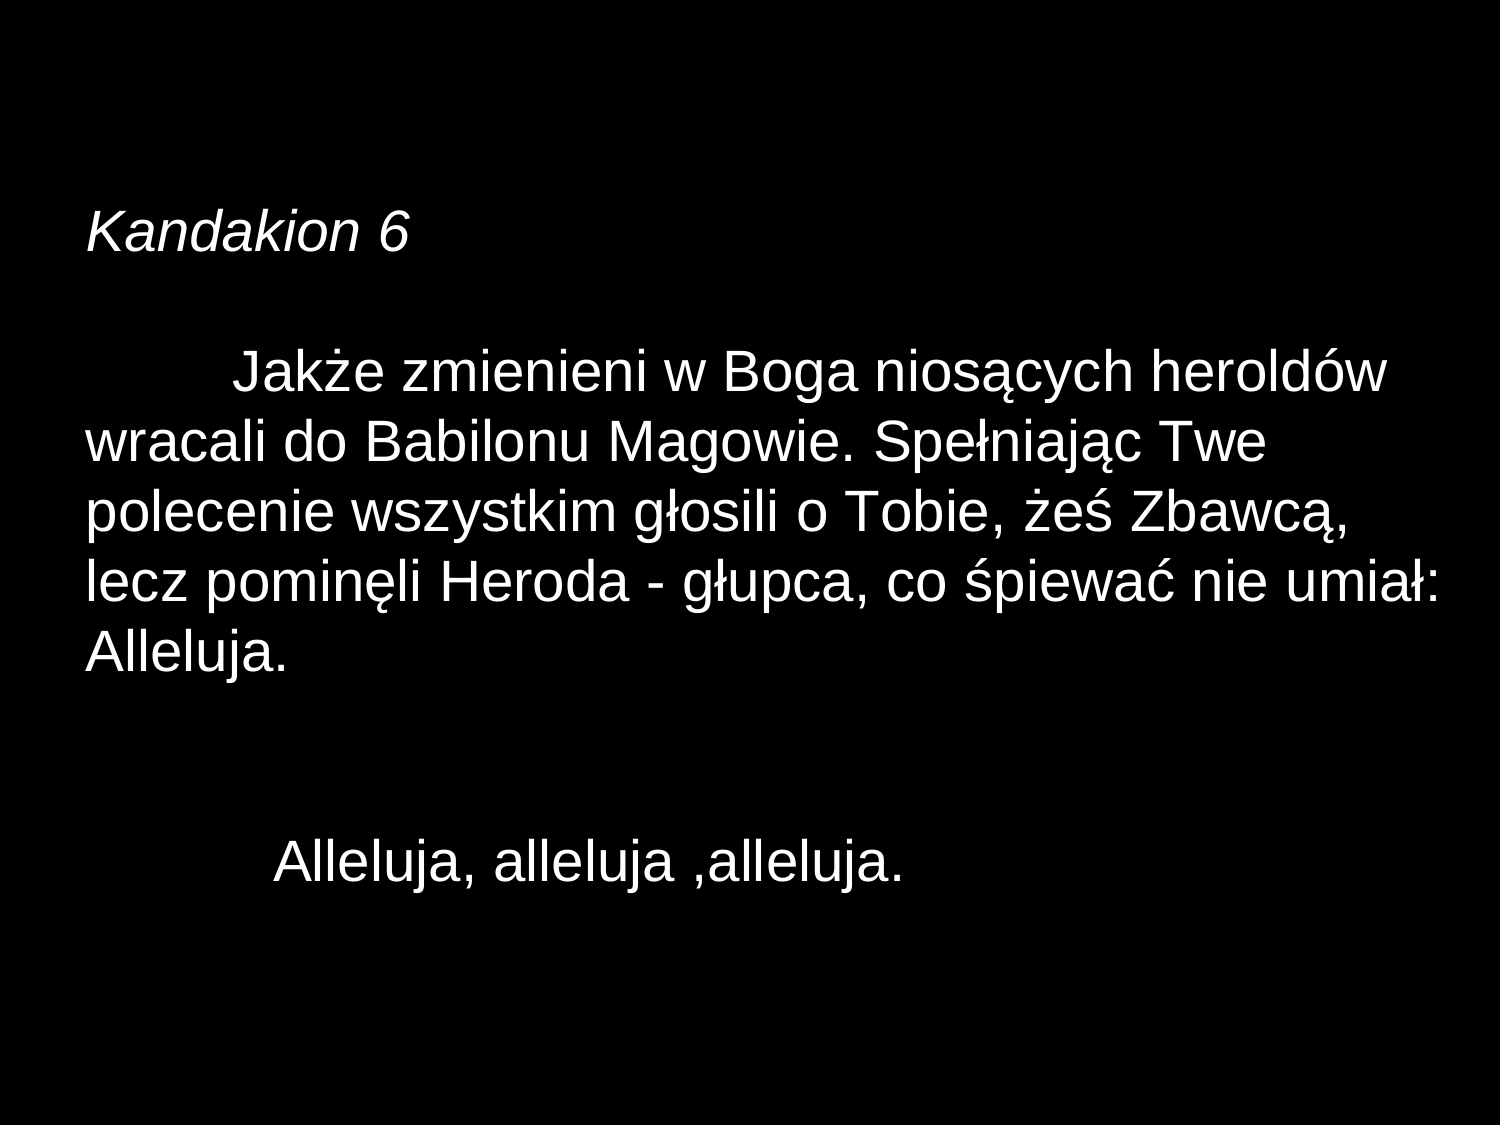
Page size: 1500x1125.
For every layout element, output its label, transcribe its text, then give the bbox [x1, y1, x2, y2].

text_box Kandakion 6 Jakże zmienieni w Boga niosących heroldów wracali do Babilonu Magowie. Spełniając Twe polecenie wszystkim głosili o Tobie, żeś Zbawcą, lecz pominęli Heroda - głupca, co śpiewać nie umiał: Alleluja. Alleluja, alleluja ,alleluja. [70, 185, 1465, 1041]
